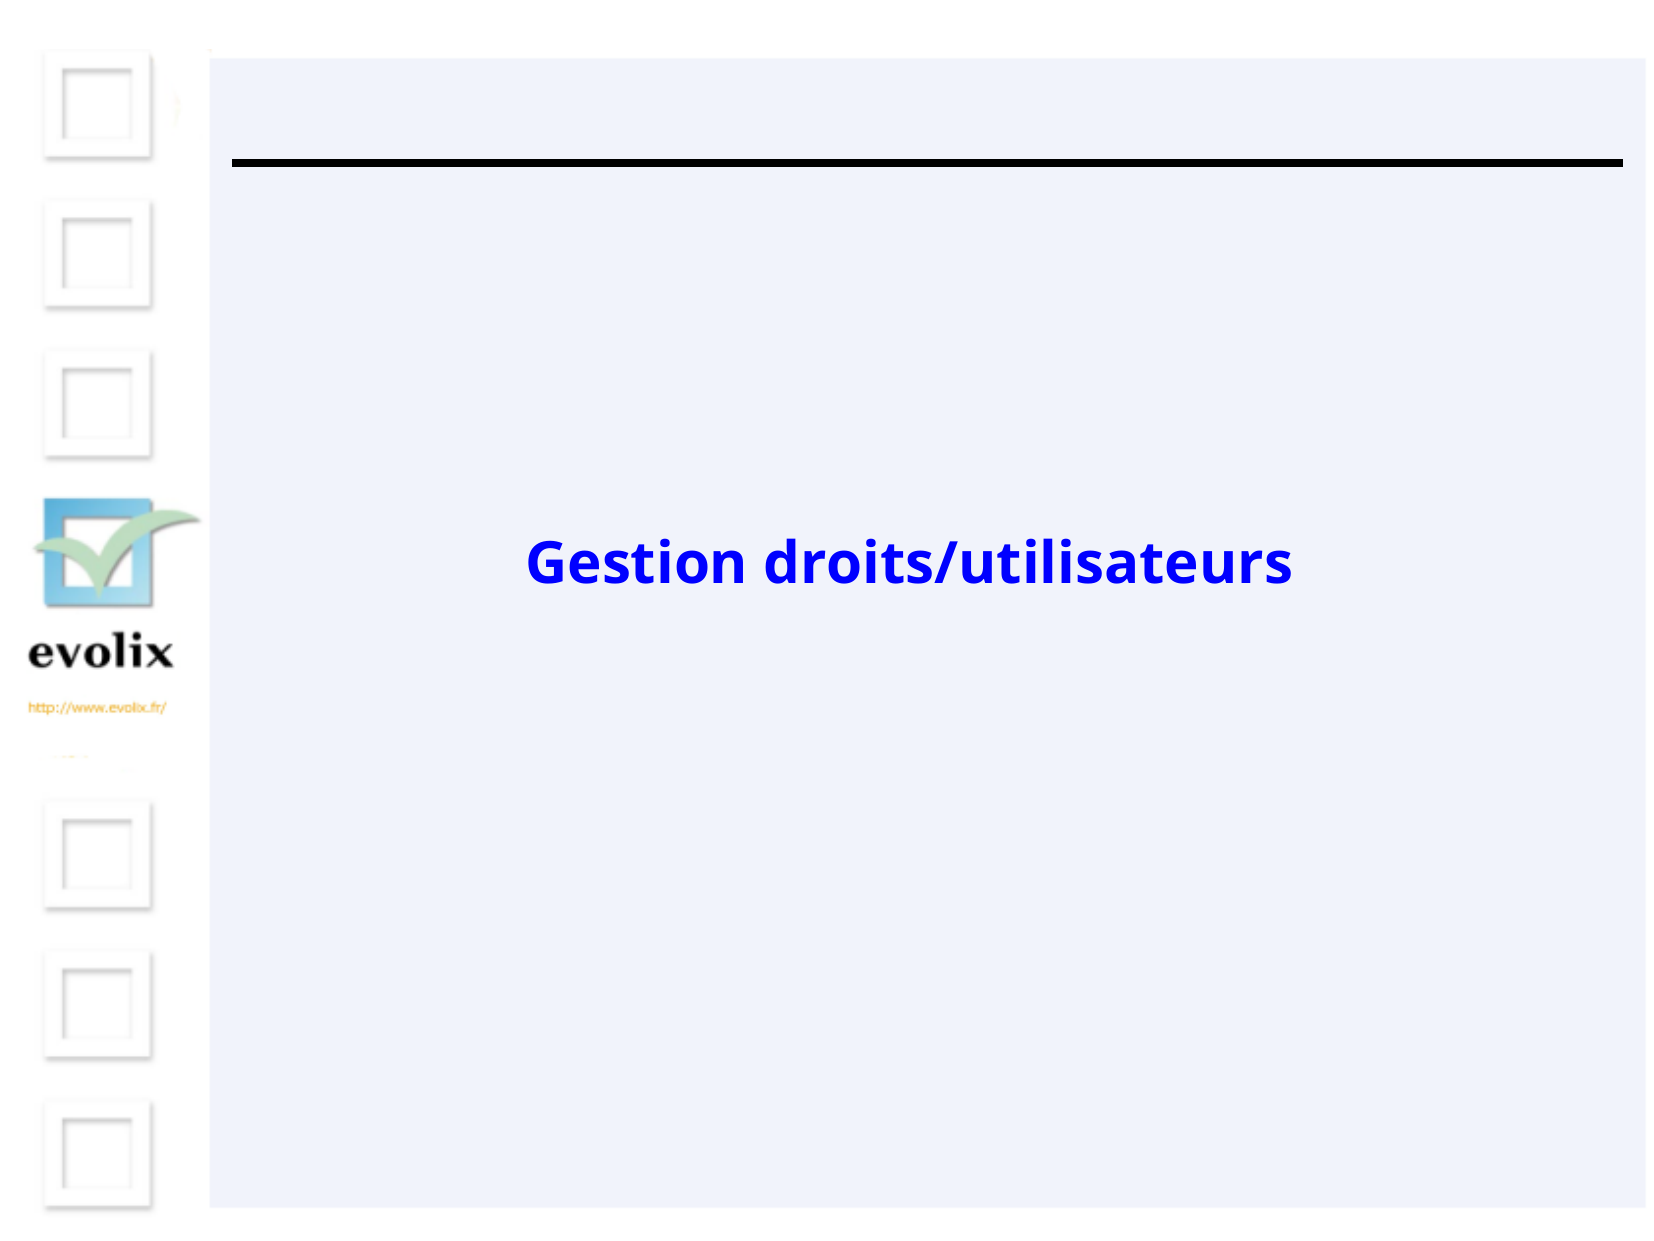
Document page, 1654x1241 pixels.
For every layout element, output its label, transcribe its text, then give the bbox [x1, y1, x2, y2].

title Gestion droits/utilisateurs [165, 456, 1654, 665]
picture [0, 49, 1654, 1218]
